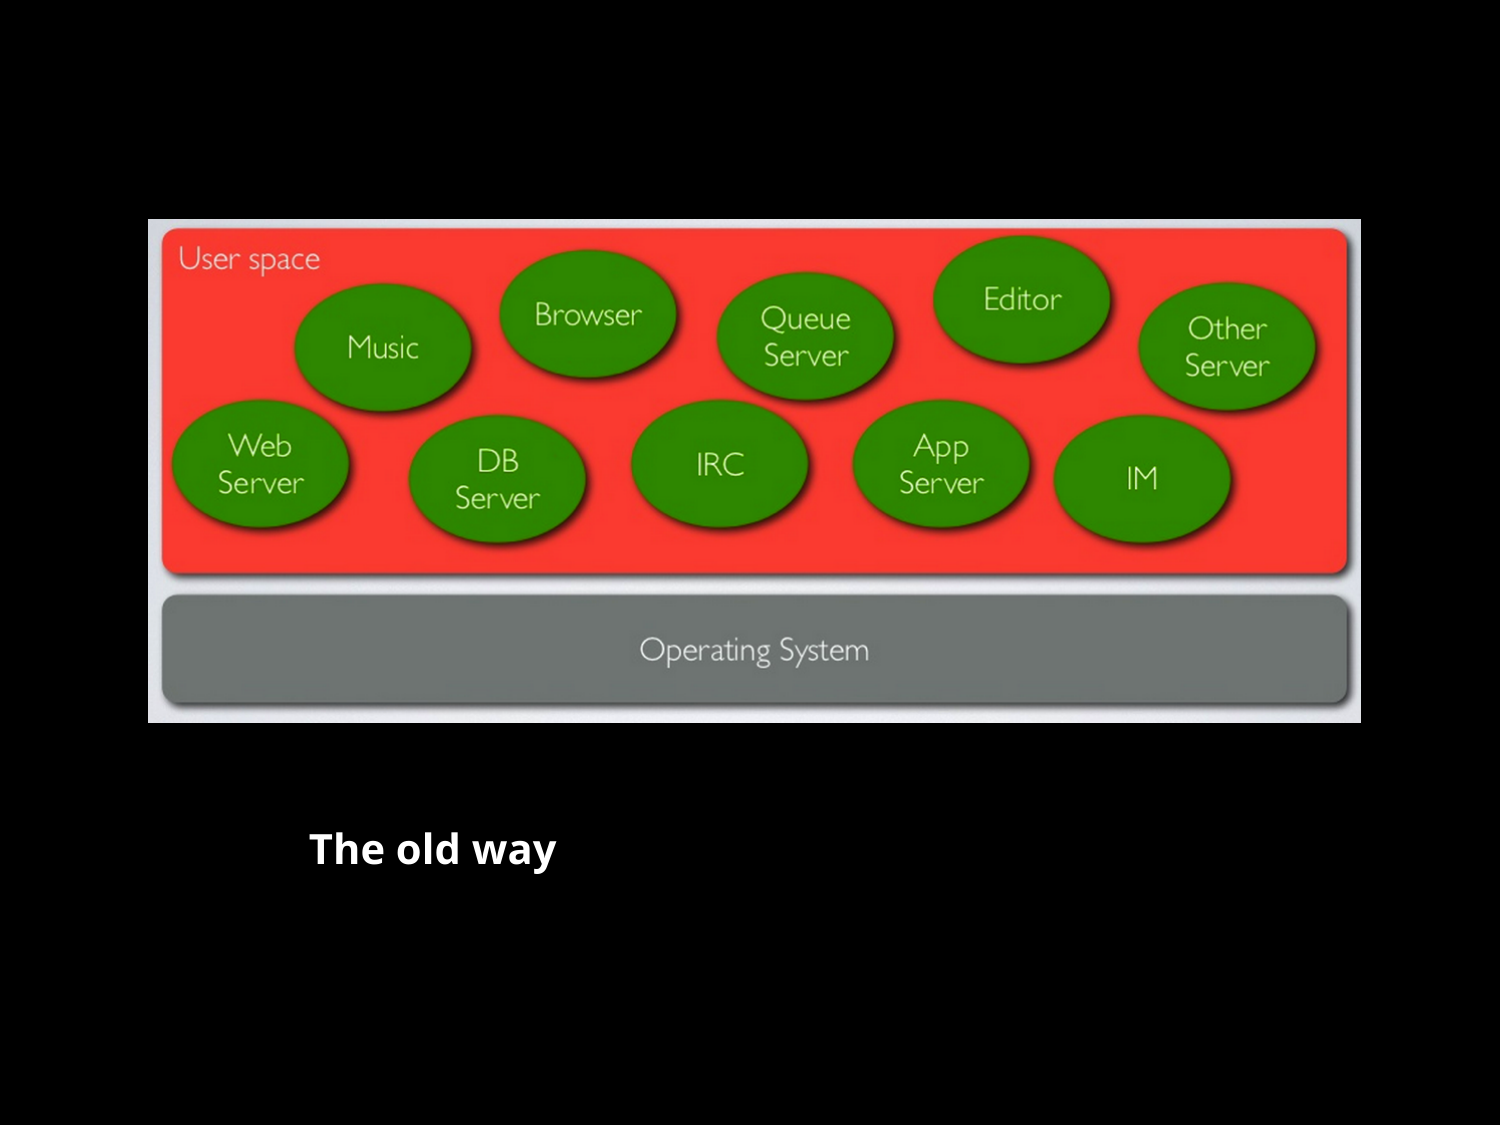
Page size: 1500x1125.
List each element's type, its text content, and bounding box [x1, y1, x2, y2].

title The old way [294, 787, 1194, 881]
picture [148, 216, 1361, 728]
